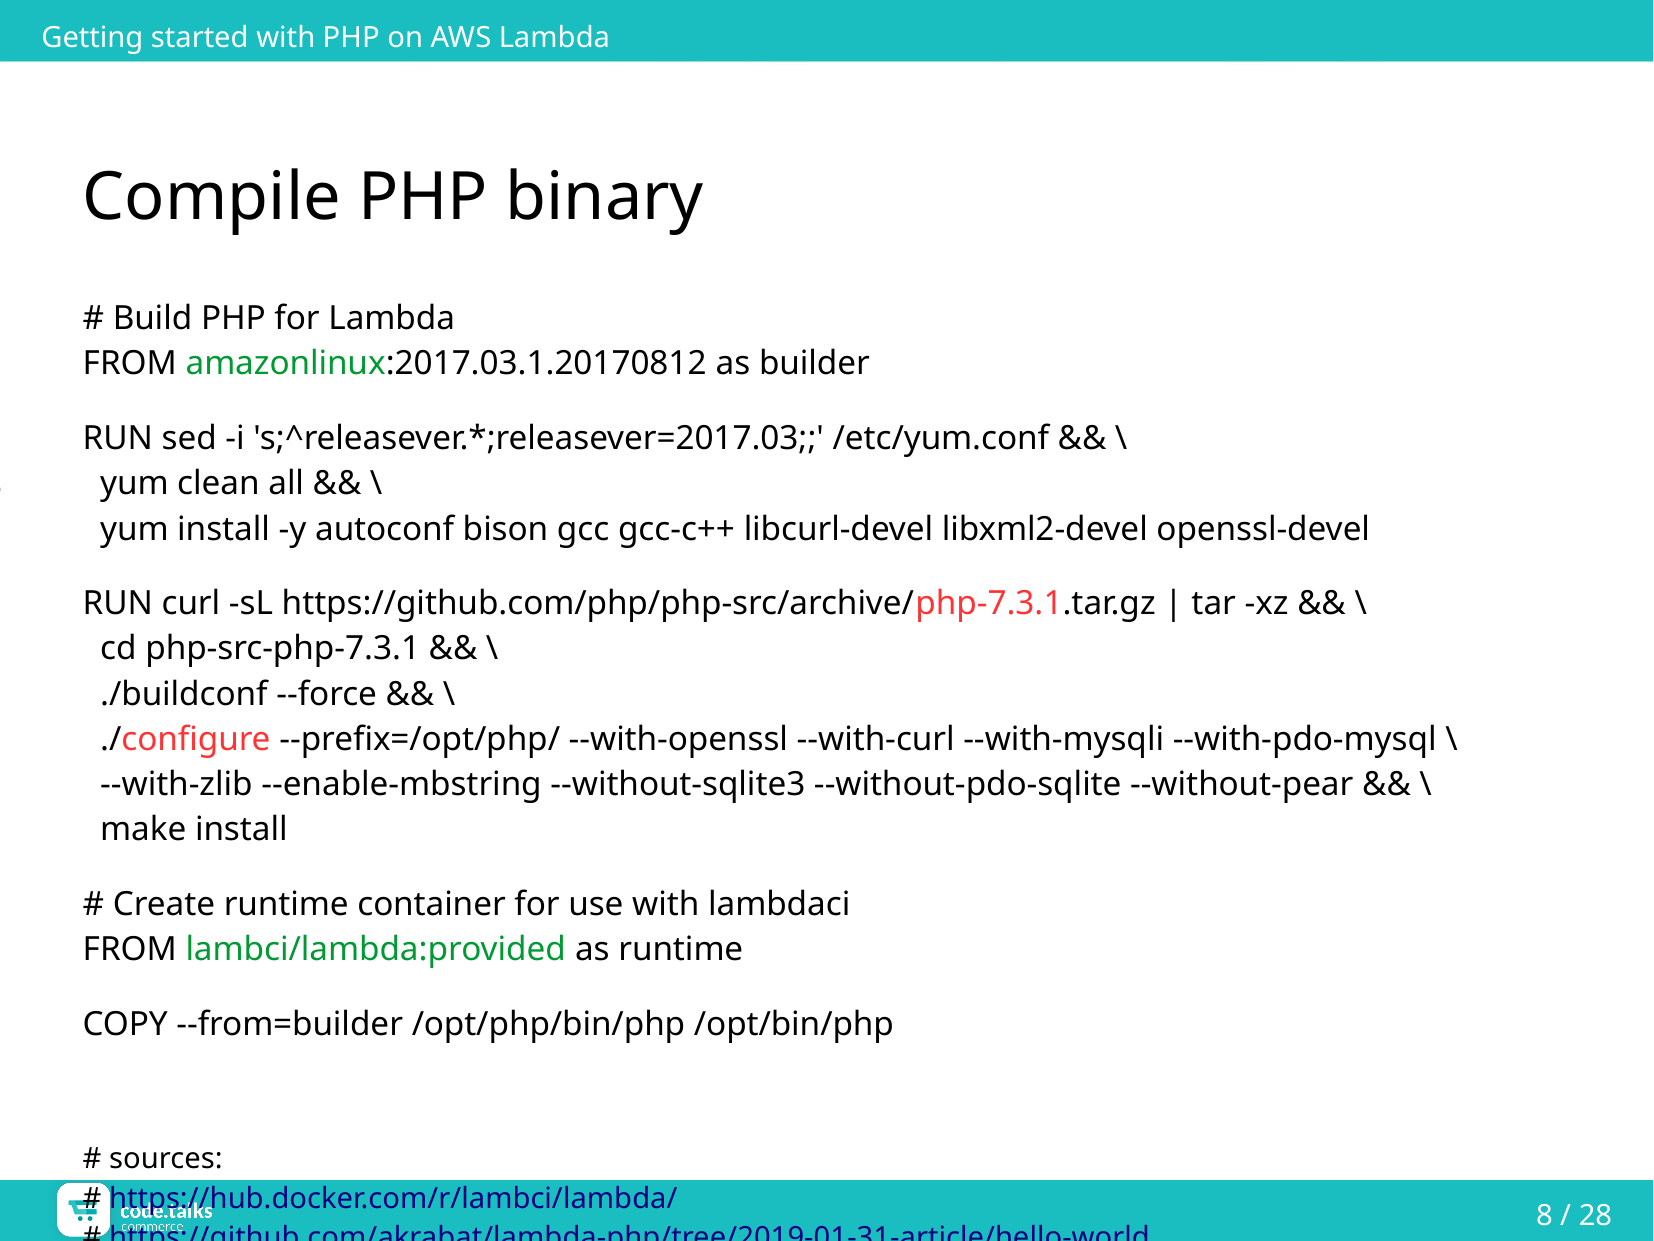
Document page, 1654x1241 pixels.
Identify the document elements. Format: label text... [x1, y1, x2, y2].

list # Build PHP for Lambda FROM amazonlinux:2017.03.1.20170812 as builder RUN sed -i 's;^releasever.*;releasever=2017.03;;' /etc/yum.conf && \ yum clean all && \ yum install -y autoconf bison gcc gcc-c++ libcurl-devel libxml2-devel openssl-devel RUN curl -sL https://github.com/php/php-src/archive/php-7.3.1.tar.gz | tar -xz && \ cd php-src-php-7.3.1 && \ ./buildconf --force && \ ./configure --prefix=/opt/php/ --with-openssl --with-curl --with-mysqli --with-pdo-mysql \ --with-zlib --enable-mbstring --without-sqlite3 --without-pdo-sqlite --without-pear && \ make install # Create runtime container for use with lambdaci FROM lambci/lambda:provided as runtime COPY --from=builder /opt/php/bin/php /opt/bin/php # sources: # https://hub.docker.com/r/lambci/lambda/ # https://github.com/akrabat/lambda-php/tree/2019-01-31-article/hello-world [82, 248, 1571, 1241]
title Compile PHP binary [82, 98, 1571, 248]
picture [0, 0, 1654, 1241]
